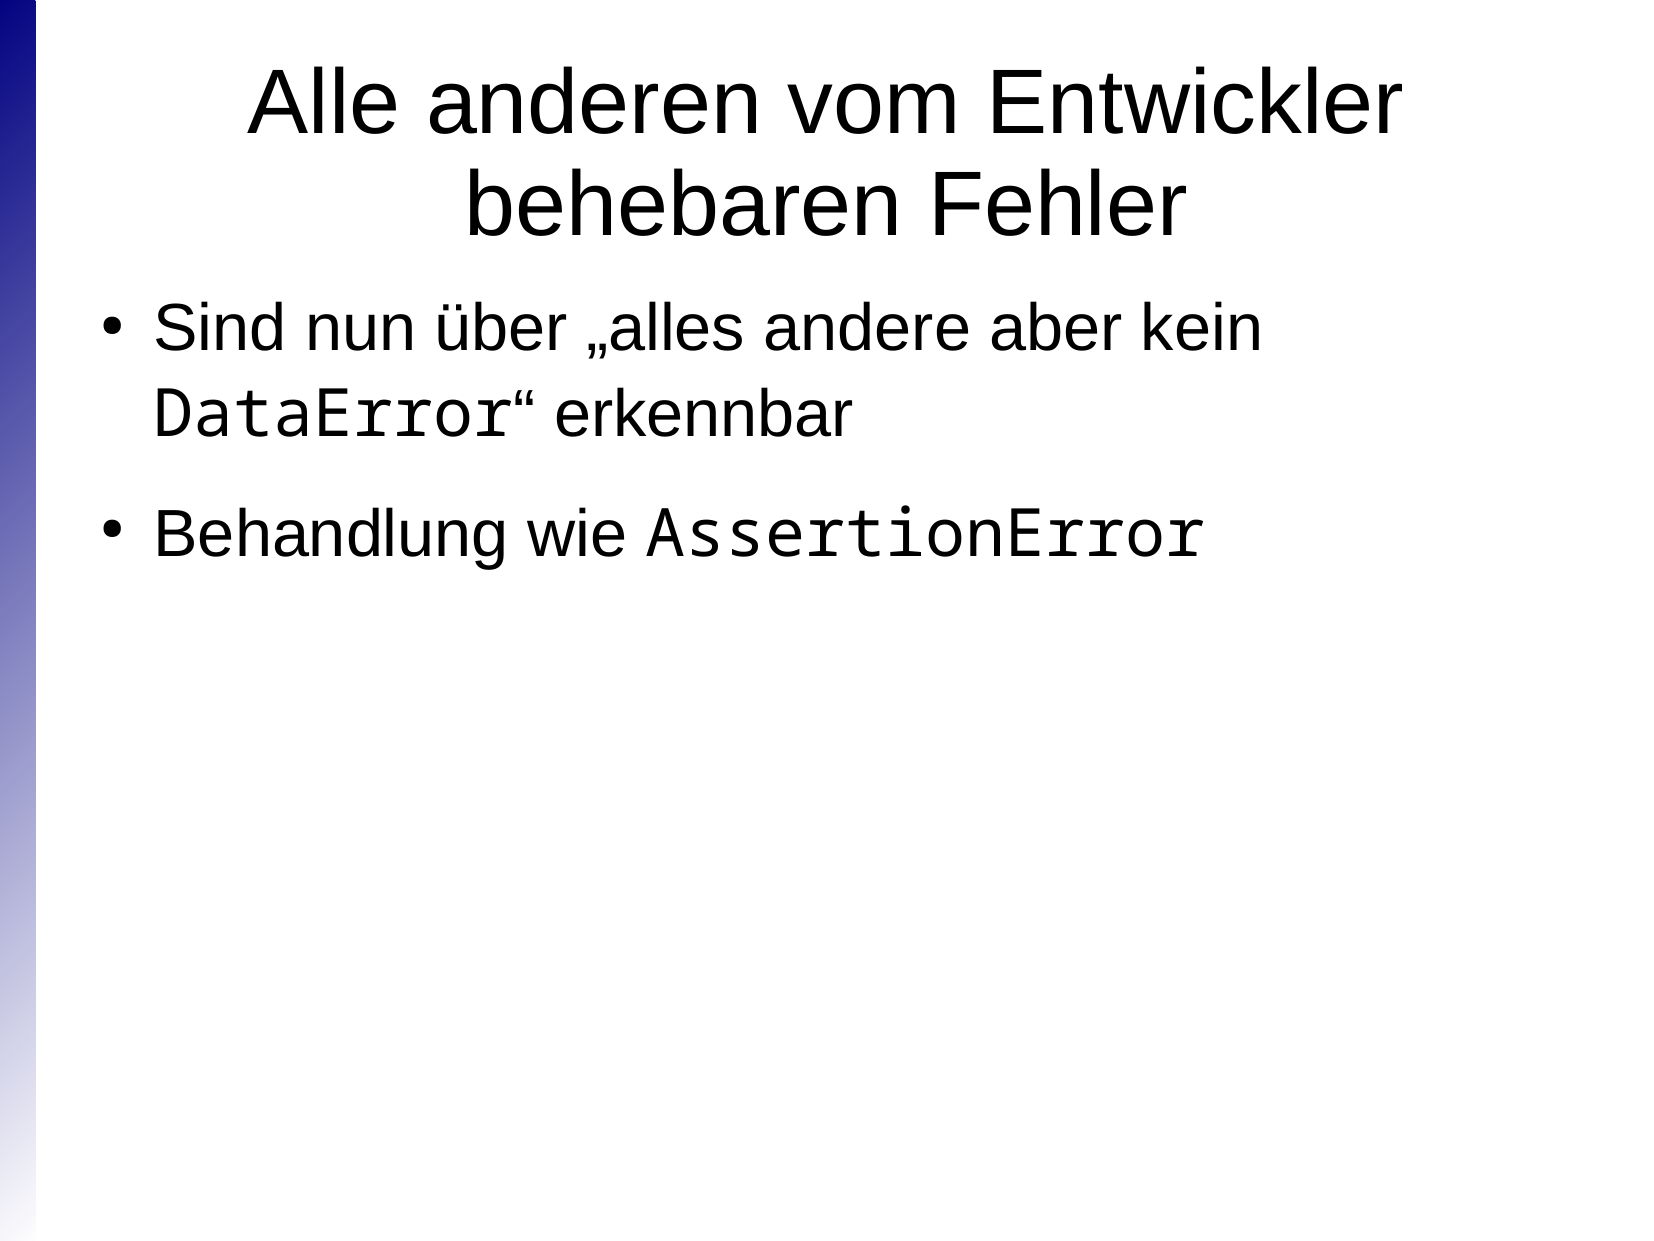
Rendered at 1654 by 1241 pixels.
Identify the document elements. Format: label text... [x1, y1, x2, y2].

title Alle anderen vom Entwickler behebaren Fehler [82, 49, 1571, 257]
list Sind nun über „alles andere aber kein DataError“ erkennbar Behandlung wie AssertionError [82, 290, 1571, 1109]
